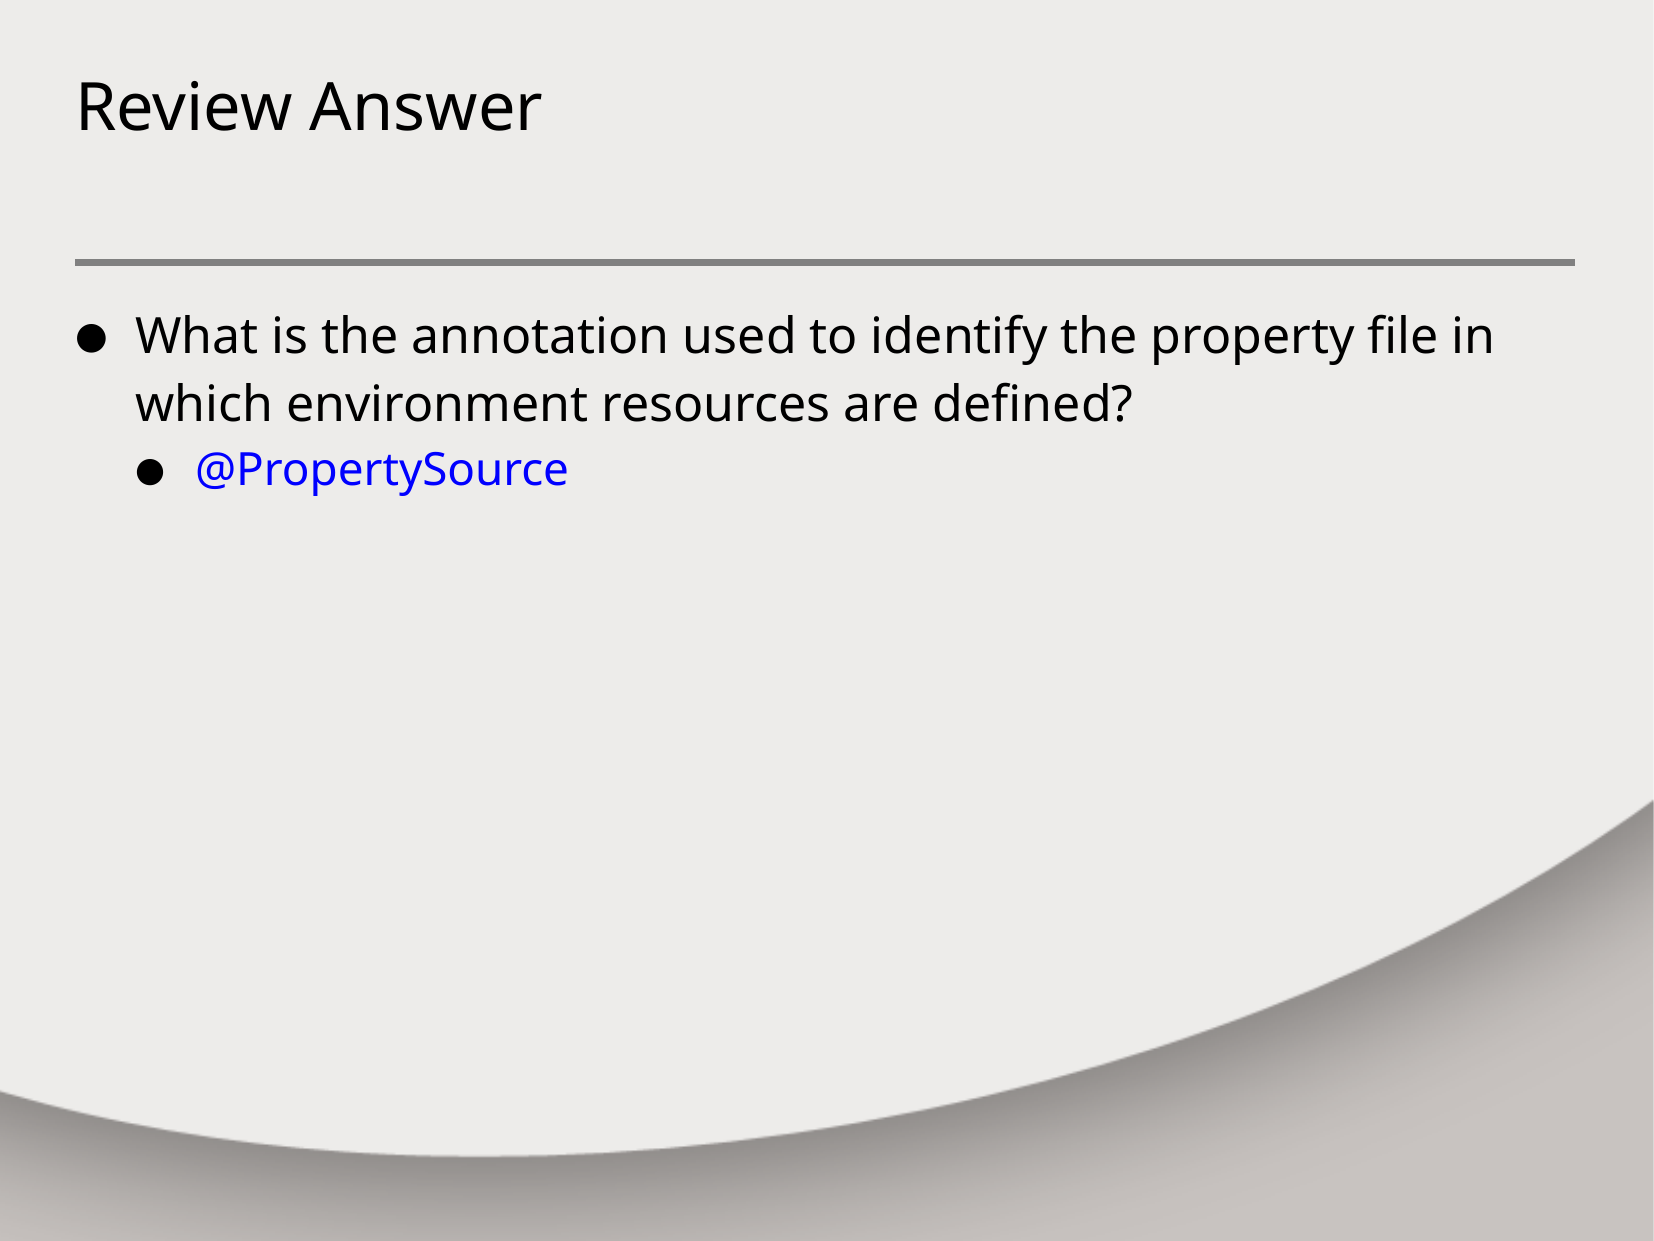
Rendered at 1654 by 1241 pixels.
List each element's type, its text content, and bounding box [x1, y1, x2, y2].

picture [0, 0, 1654, 1241]
title Review Answer [75, 75, 1576, 226]
list What is the annotation used to identify the property file in which environment resources are defined? @PropertySource [75, 300, 1576, 1163]
